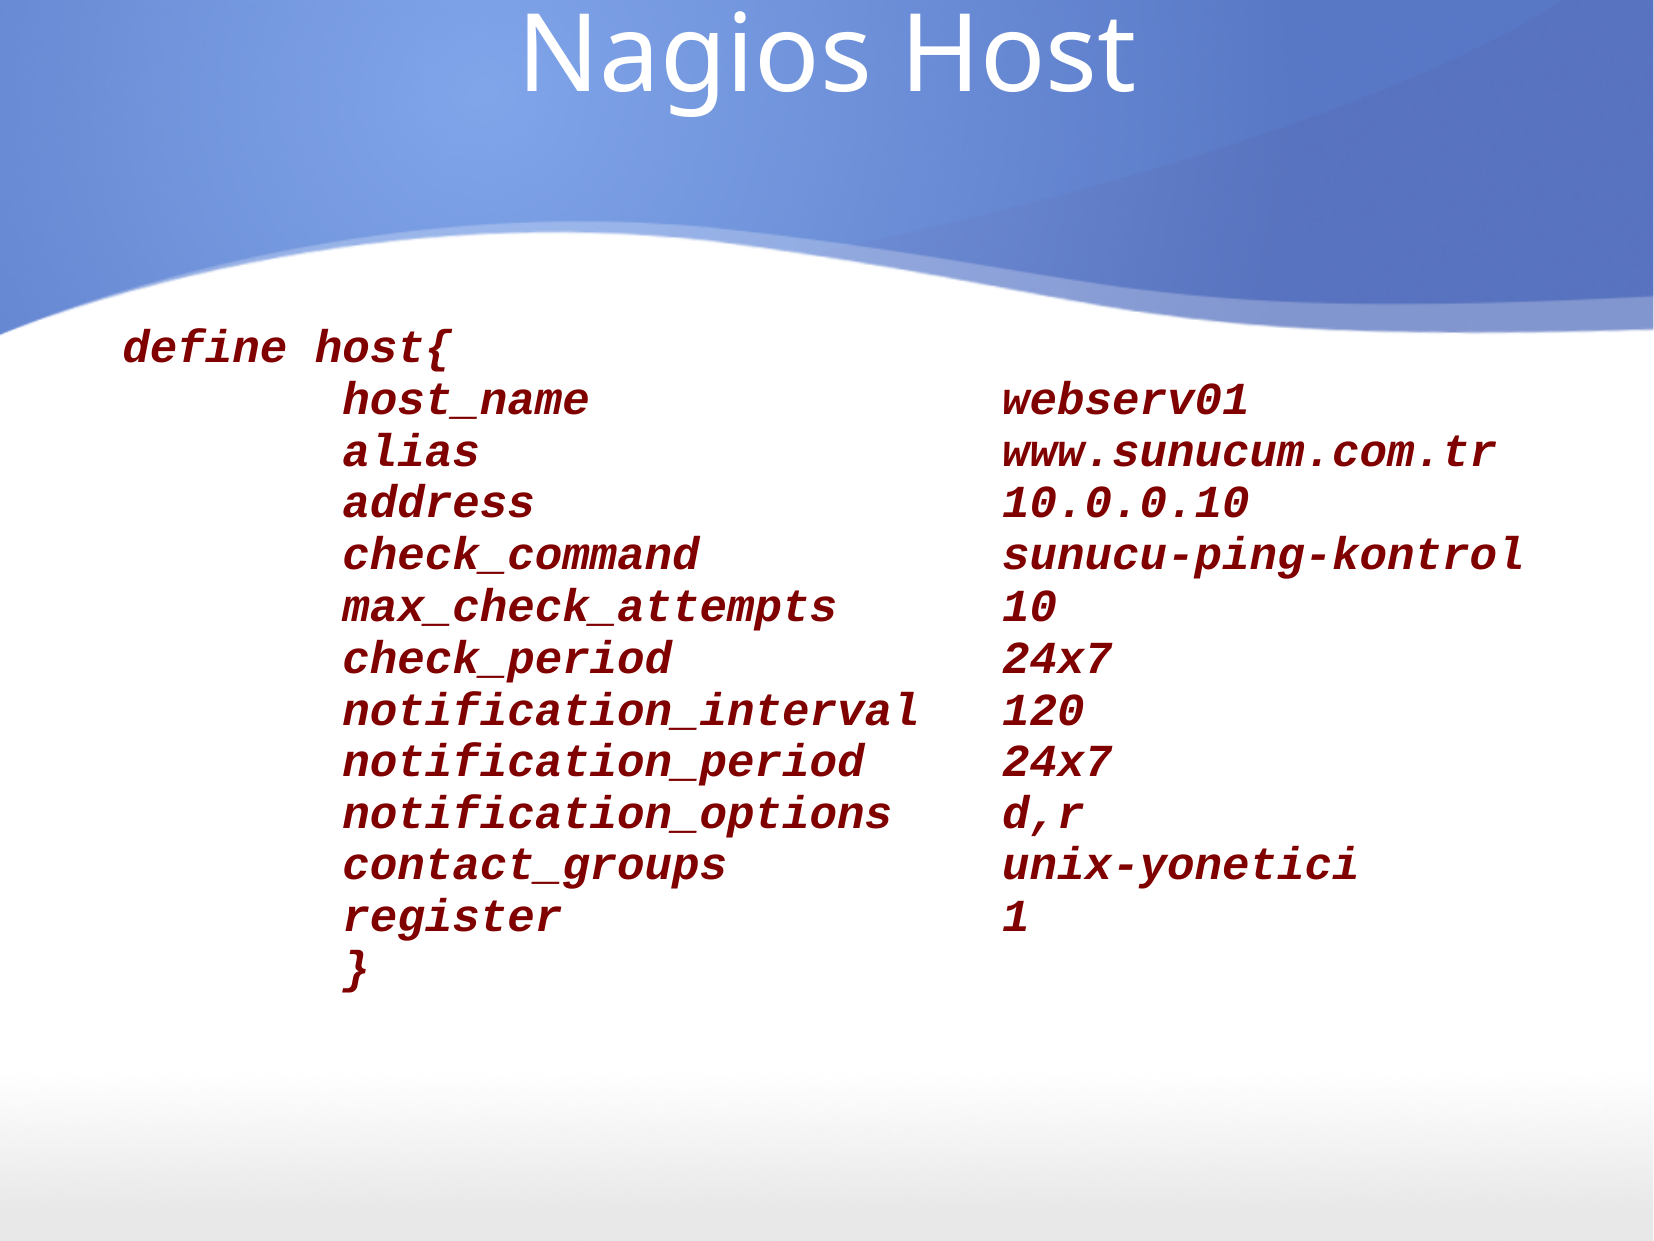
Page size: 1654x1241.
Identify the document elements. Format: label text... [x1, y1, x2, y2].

title Nagios Host [82, 0, 1571, 256]
picture [0, 0, 1654, 1241]
list define host{ host_name webserv01 alias www.sunucum.com.tr address 10.0.0.10 check_command sunucu-ping-kontrol max_check_attempts 10 check_period 24x7 notification_interval 120 notification_period 24x7 notification_options d,r contact_groups unix-yonetici register 1 } [47, 324, 1536, 1211]
